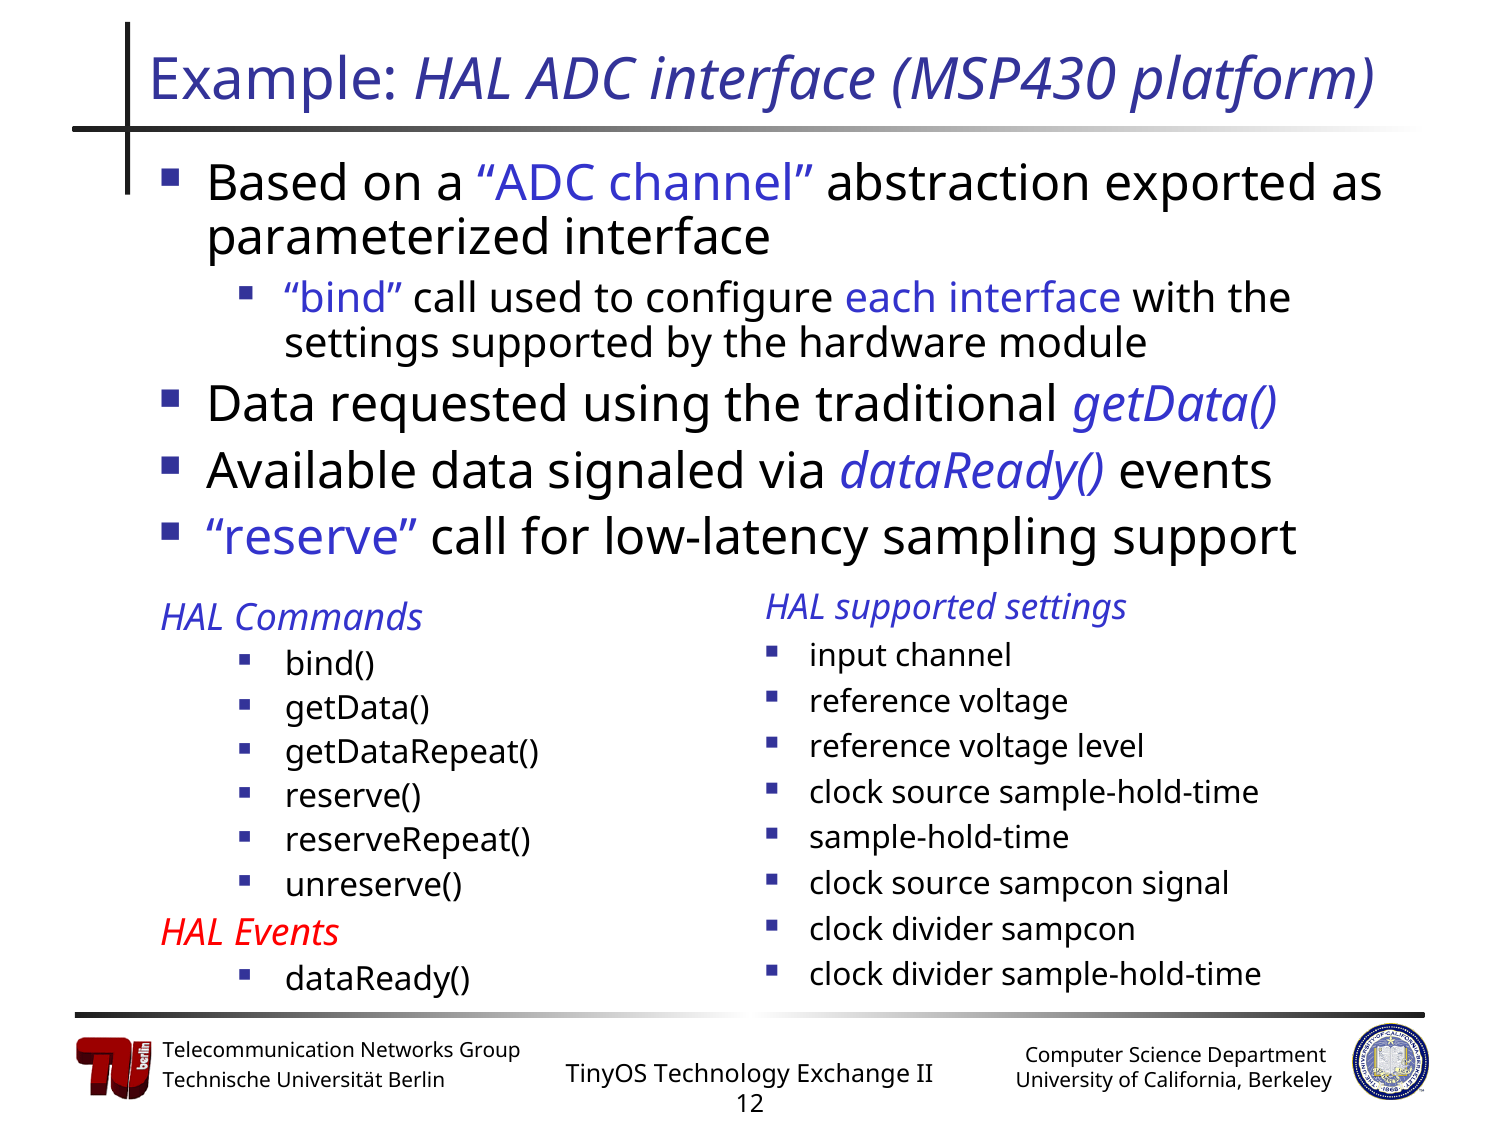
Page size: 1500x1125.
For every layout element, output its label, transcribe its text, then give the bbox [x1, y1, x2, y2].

text_box HAL supported settings input channel reference voltage reference voltage level clock source sample-hold-time sample-hold-time clock source sampcon signal clock divider sampcon clock divider sample-hold-time [749, 580, 1355, 1004]
text_box HAL Commands bind() getData() getDataRepeat() reserve() reserveRepeat() unreserve() HAL Events dataReady() [145, 590, 751, 1016]
title Example: HAL ADC interface (MSP430 platform) [134, 24, 1500, 119]
picture [75, 1036, 152, 1100]
list Based on a “ADC channel” abstraction exported as parameterized interface “bind” call used to configure each interface with the settings supported by the hardware module Data requested using the traditional getData() Available data signaled via dataReady() events “reserve” call for low-latency sampling support [144, 149, 1428, 625]
picture [1352, 1023, 1429, 1100]
